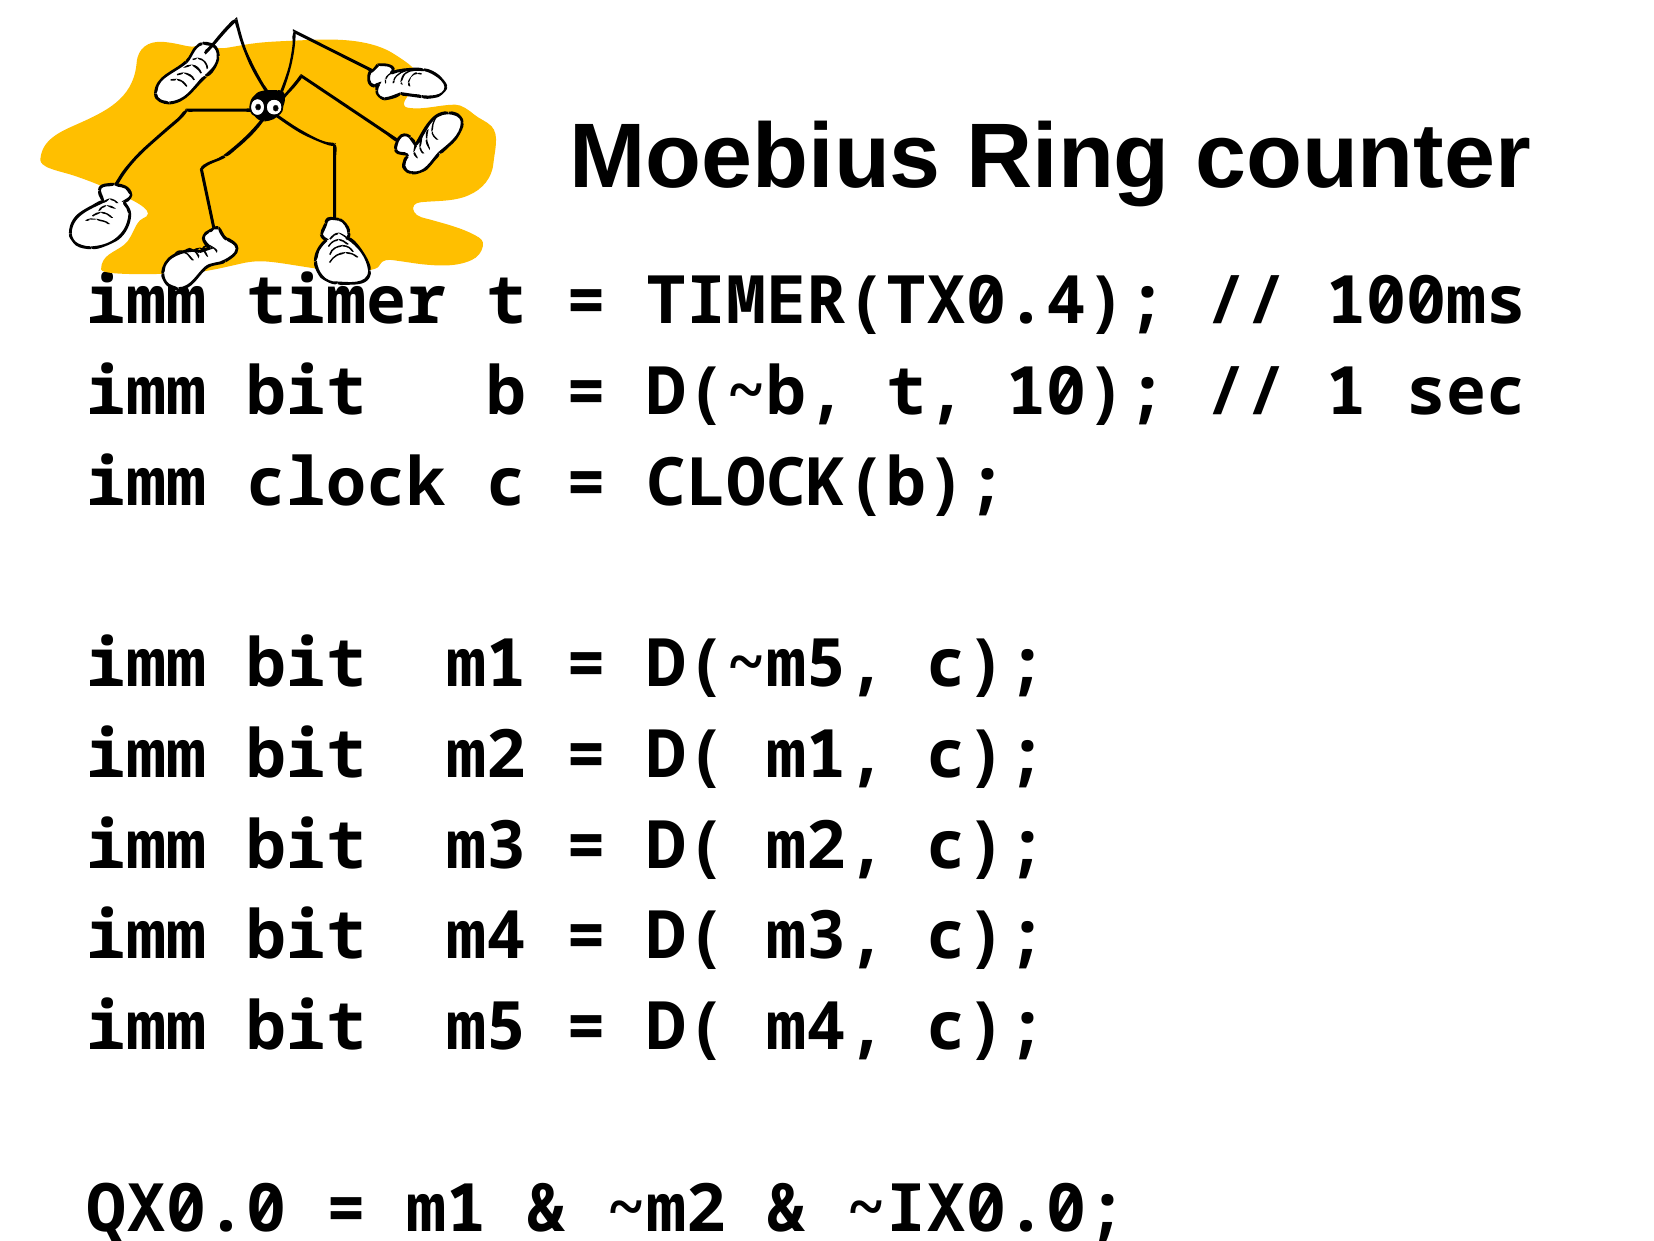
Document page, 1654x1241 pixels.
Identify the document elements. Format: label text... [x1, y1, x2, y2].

subtitle imm timer t = TIMER(TX0.4); // 100ms imm bit b = D(~b, t, 10); // 1 sec imm clock c = CLOCK(b); imm bit m1 = D(~m5, c); imm bit m2 = D( m1, c); imm bit m3 = D( m2, c); imm bit m4 = D( m3, c); imm bit m5 = D( m4, c); QX0.0 = m1 & ~m2 & ~IX0.0; [86, 333, 1575, 1170]
picture [40, 17, 497, 291]
title Moebius Ring counter [531, 49, 1571, 333]
